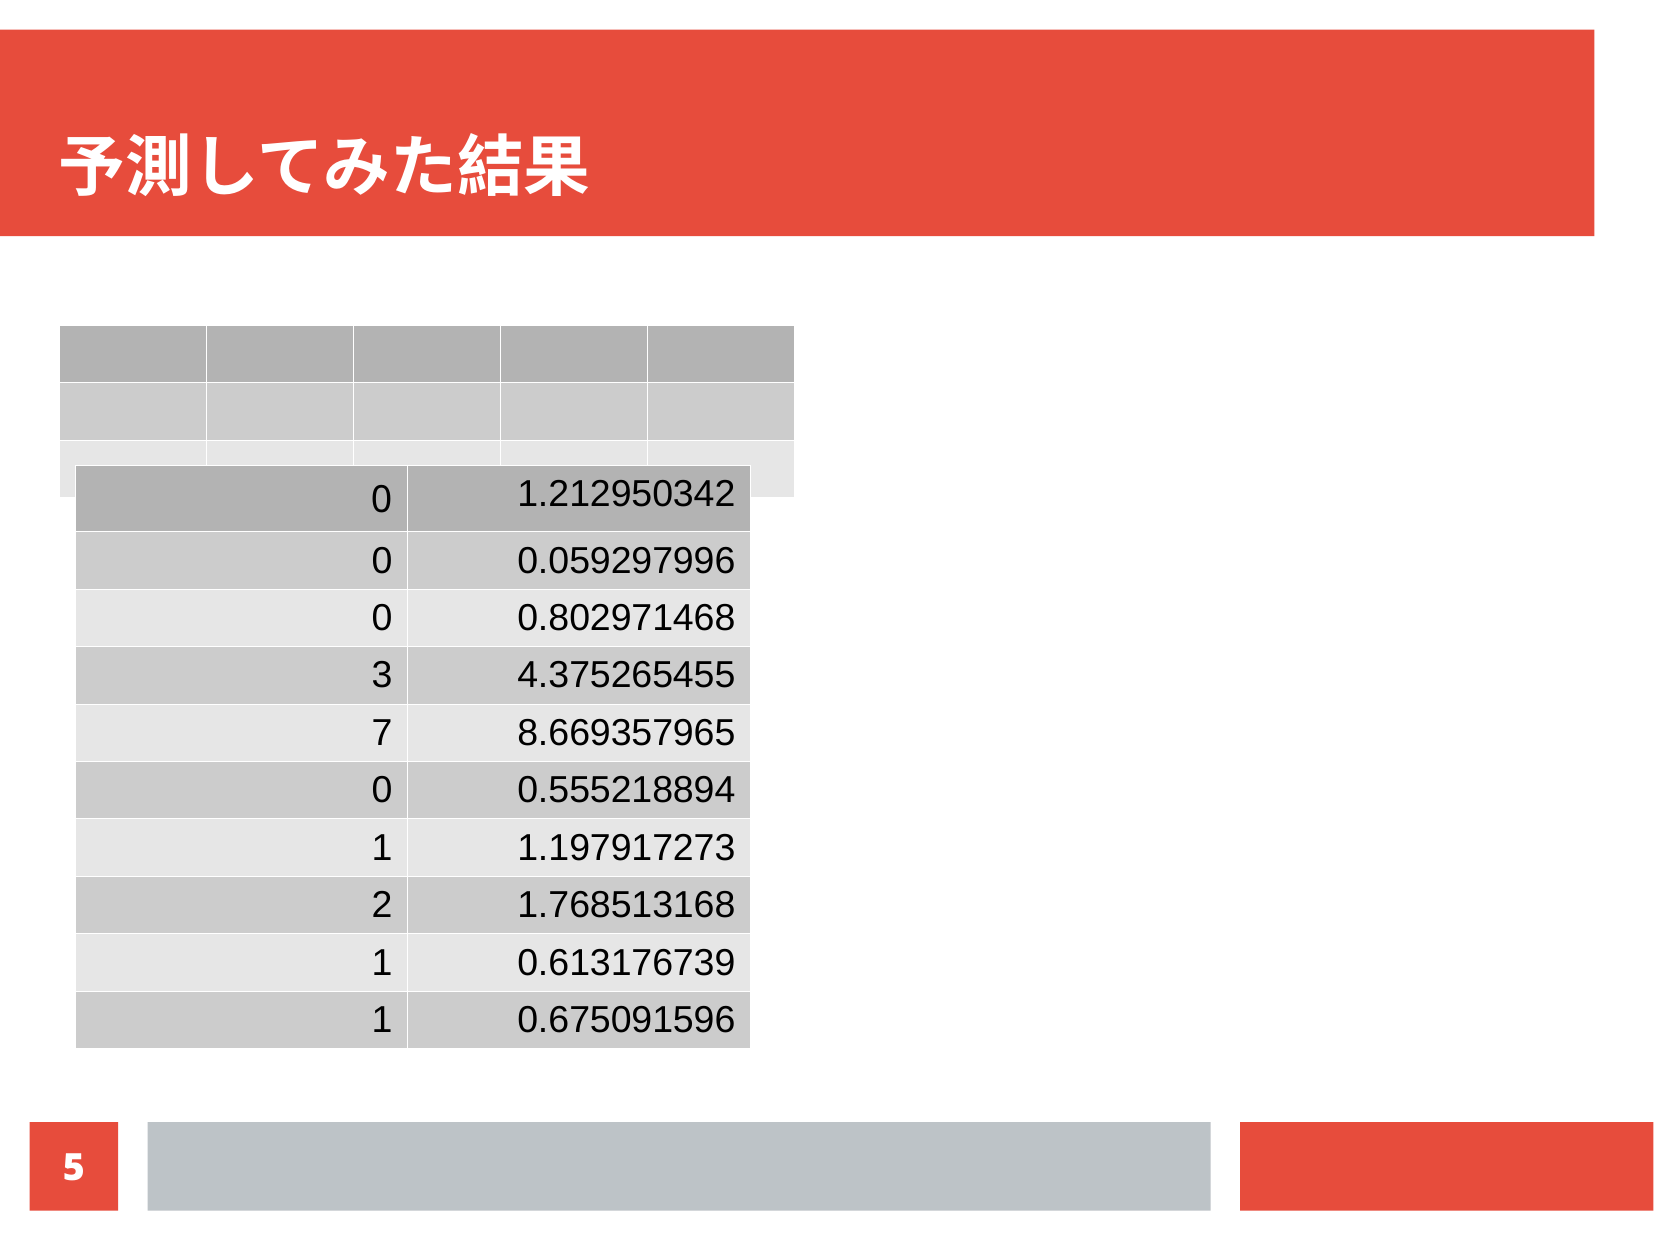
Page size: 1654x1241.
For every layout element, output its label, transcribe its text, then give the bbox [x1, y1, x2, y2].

table_cell 1.768513168 [408, 877, 750, 933]
table_header [207, 326, 353, 382]
table_cell 1 [76, 819, 407, 876]
table_cell 0.675091596 [408, 992, 750, 1048]
table_cell 0.613176739 [408, 934, 750, 991]
table_cell 0.555218894 [408, 762, 750, 818]
table_cell 0 [76, 590, 407, 646]
table_header [501, 326, 647, 382]
table_header 1.212950342 [408, 466, 750, 531]
table_cell [501, 441, 647, 465]
table_cell [60, 383, 206, 440]
table_cell 1.197917273 [408, 819, 750, 876]
title 予測してみた結果 [59, 59, 1595, 207]
table_cell 1 [76, 992, 407, 1048]
table_cell [60, 441, 206, 497]
table_cell 0 [76, 532, 407, 589]
table_header [648, 326, 794, 382]
table_cell 4.375265455 [408, 647, 750, 704]
table_cell [354, 383, 500, 440]
table_cell 0.802971468 [408, 590, 750, 646]
table_cell 2 [76, 877, 407, 933]
table_header [354, 326, 500, 382]
table_cell [207, 441, 353, 465]
table_cell 8.669357965 [408, 705, 750, 761]
table_cell [354, 441, 500, 465]
table_cell [648, 383, 794, 440]
table_cell [648, 441, 794, 497]
table_cell 7 [76, 705, 407, 761]
table_cell 0.059297996 [408, 532, 750, 589]
table_header [60, 326, 206, 382]
table_header 0 [76, 466, 407, 531]
table_cell 3 [76, 647, 407, 704]
table_cell 1 [76, 934, 407, 991]
table_cell [207, 383, 353, 440]
table_cell [501, 383, 647, 440]
table_cell 0 [76, 762, 407, 818]
